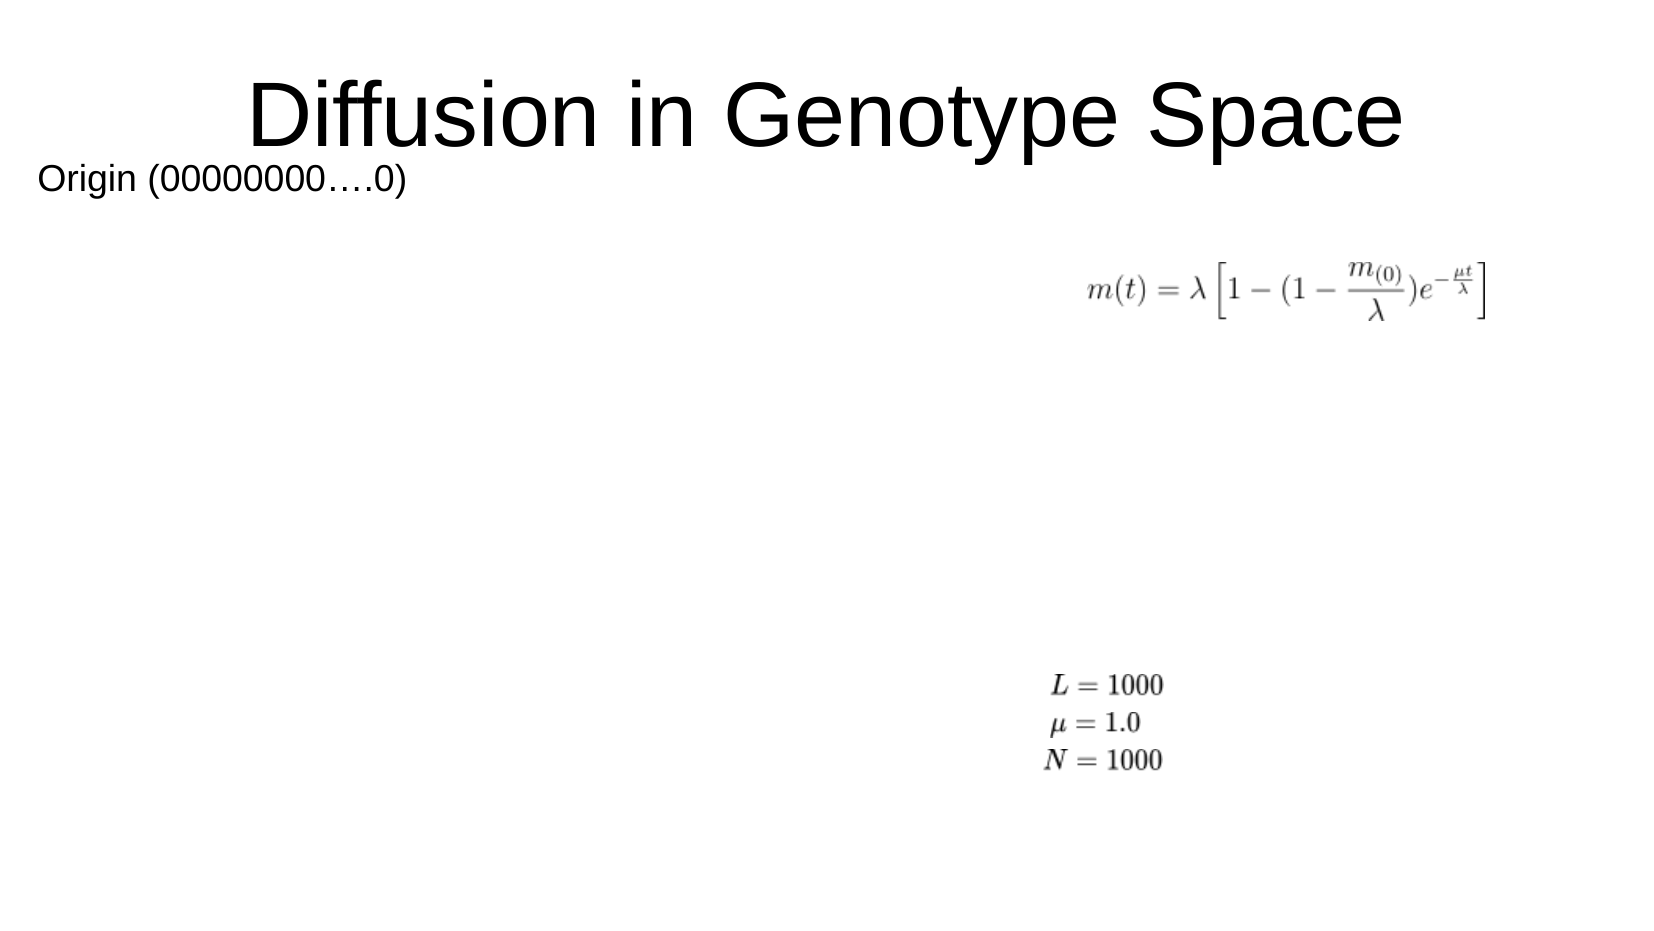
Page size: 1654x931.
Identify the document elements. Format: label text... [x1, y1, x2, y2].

picture [1087, 262, 1485, 321]
picture [1050, 712, 1141, 738]
title Diffusion in Genotype Space [82, 37, 1571, 193]
picture [1050, 674, 1164, 697]
text_box Origin (00000000….0) [22, 150, 1335, 207]
picture [1043, 749, 1163, 772]
